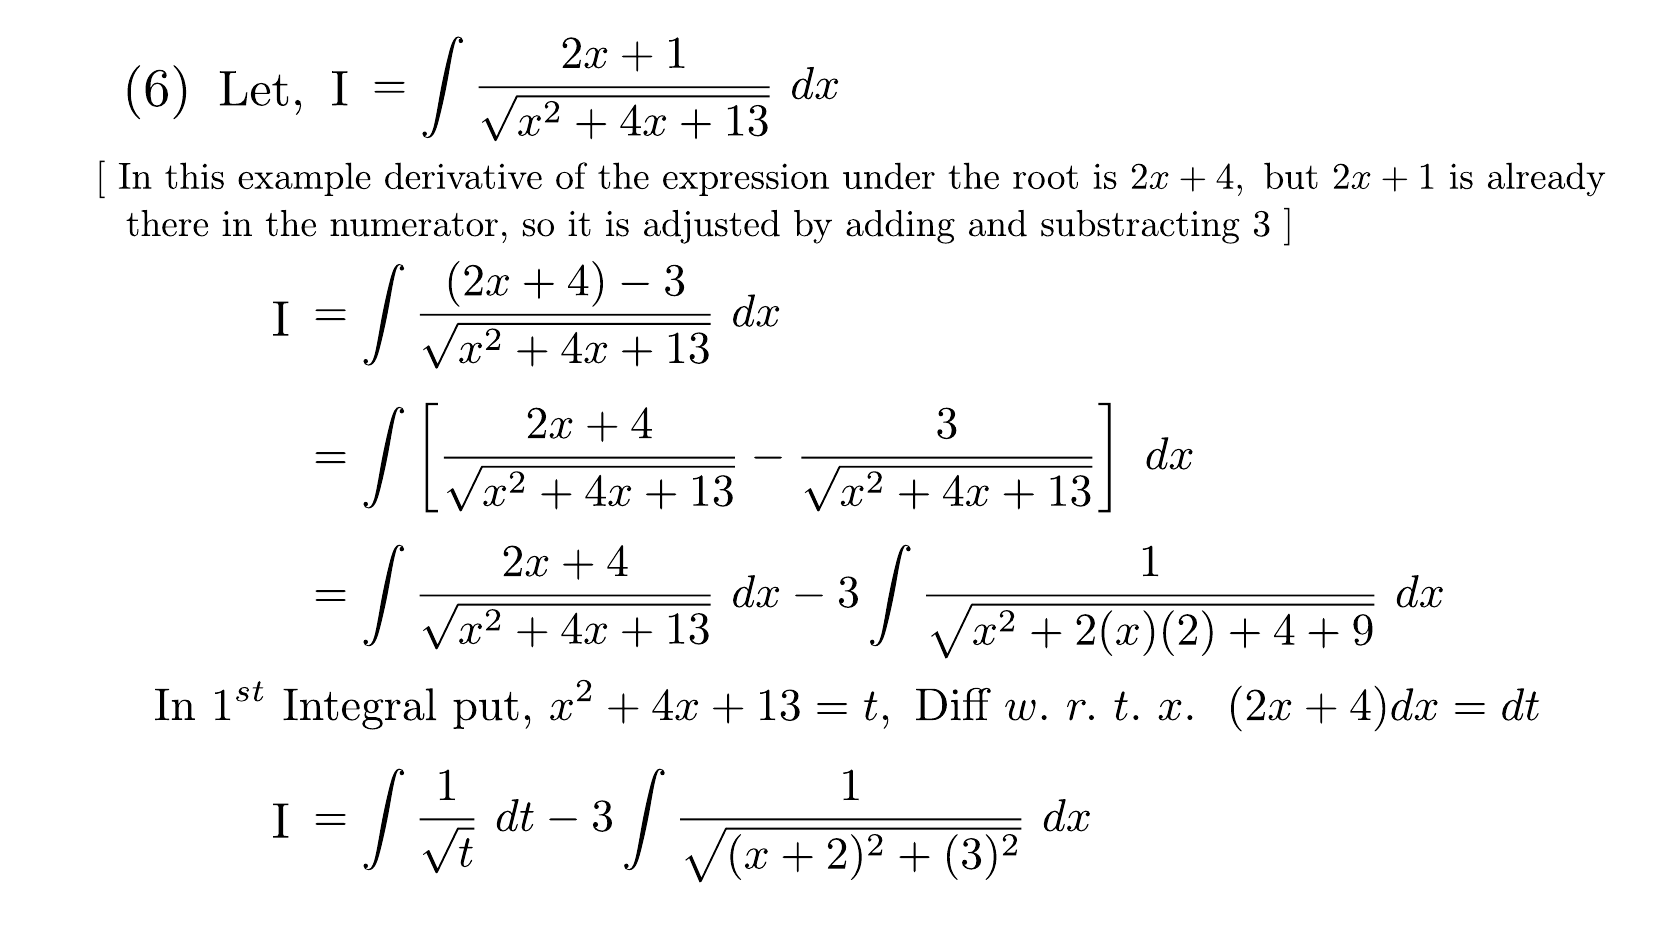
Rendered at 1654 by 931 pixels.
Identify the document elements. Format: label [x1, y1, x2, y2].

text_box [315, 260, 780, 369]
text_box [332, 71, 348, 106]
text_box [219, 71, 302, 115]
text_box [96, 160, 1606, 199]
text_box [124, 65, 187, 120]
text_box [273, 803, 289, 838]
text_box [315, 402, 1193, 513]
text_box [273, 301, 289, 336]
title [47, 36, 1607, 898]
text_box [155, 679, 1540, 732]
text_box [315, 544, 1443, 659]
text_box [126, 207, 1290, 246]
text_box [373, 36, 839, 142]
text_box [315, 768, 1090, 883]
